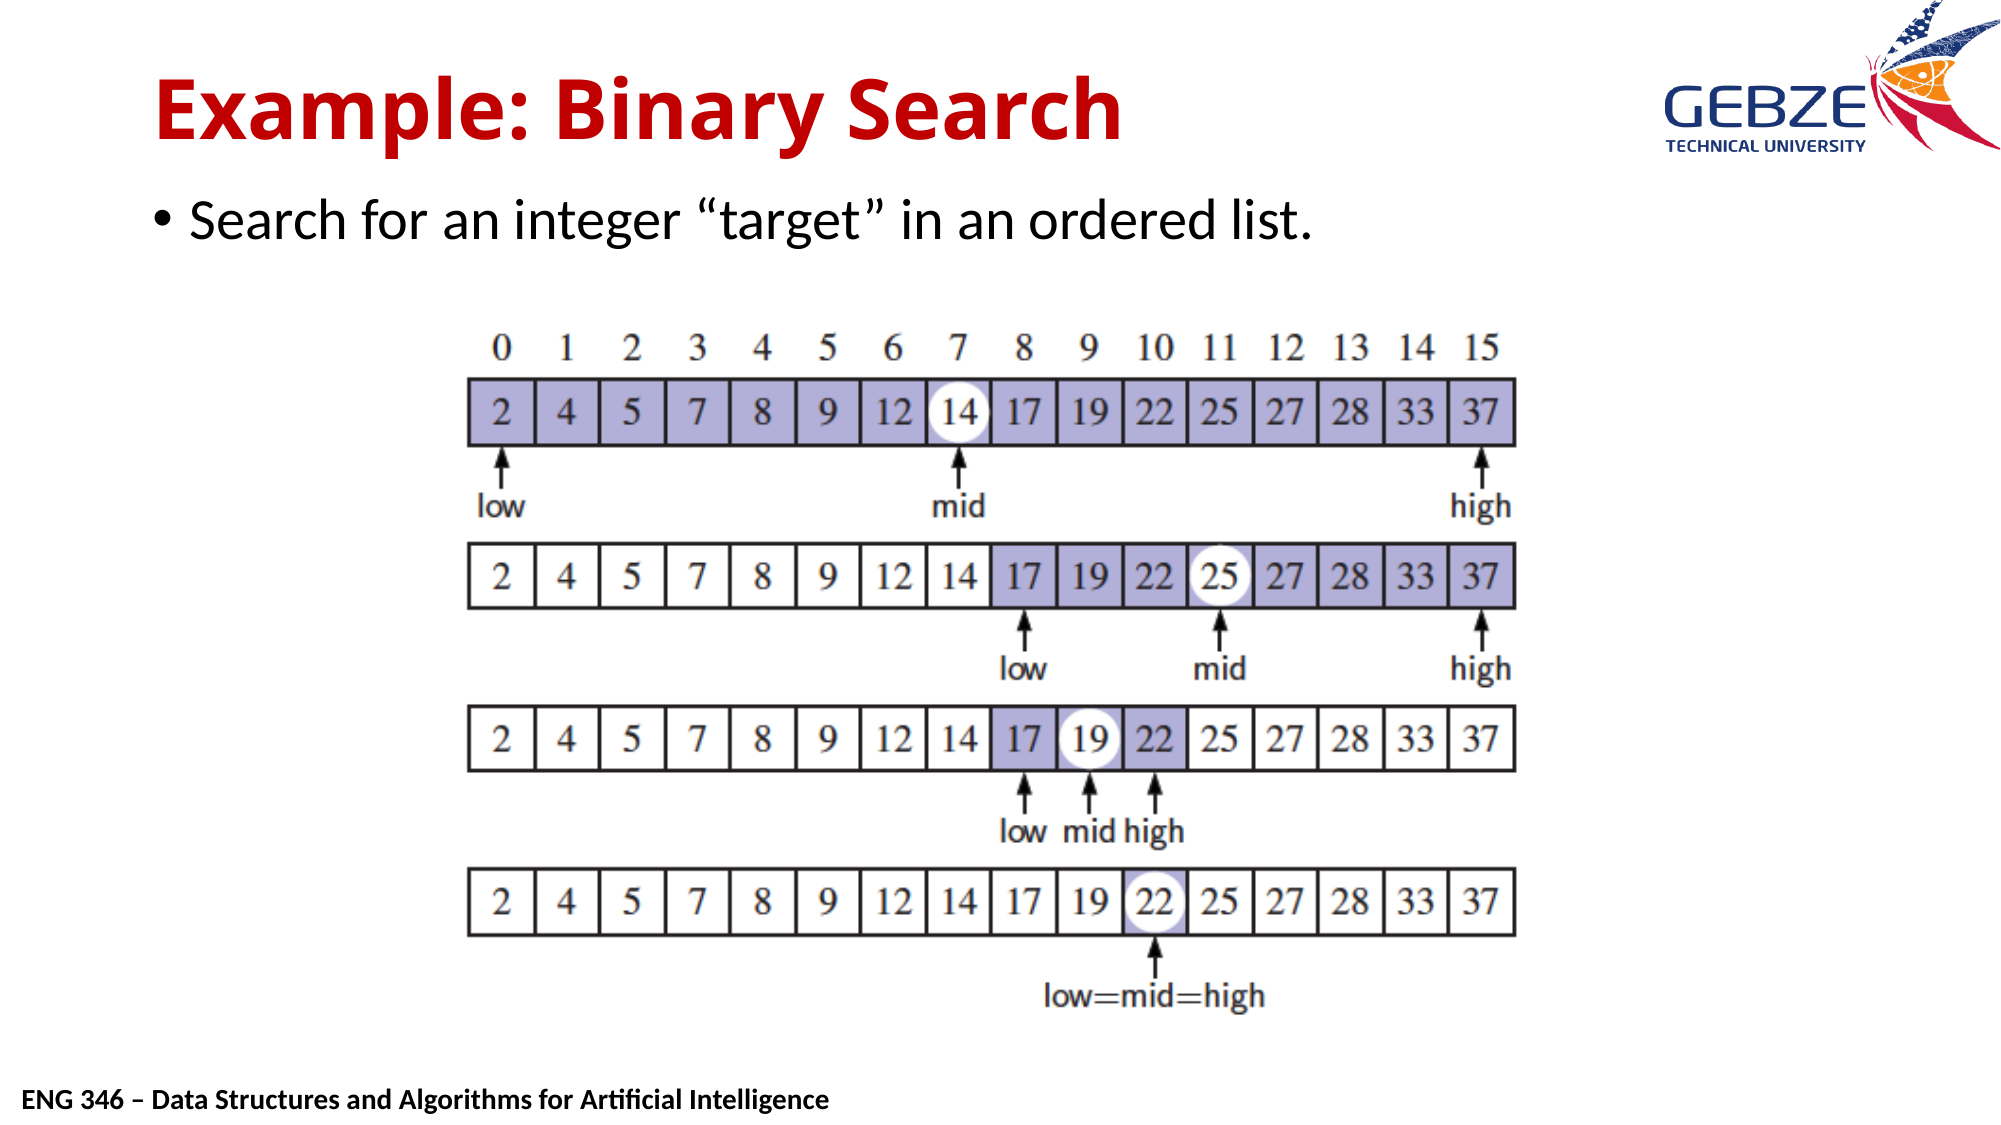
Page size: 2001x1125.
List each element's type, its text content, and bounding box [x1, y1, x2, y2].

title Example: Binary Search [137, 59, 1863, 166]
picture [1665, 0, 2001, 152]
picture [409, 287, 1564, 1049]
list Search for an integer “target” in an ordered list. [137, 181, 1863, 288]
